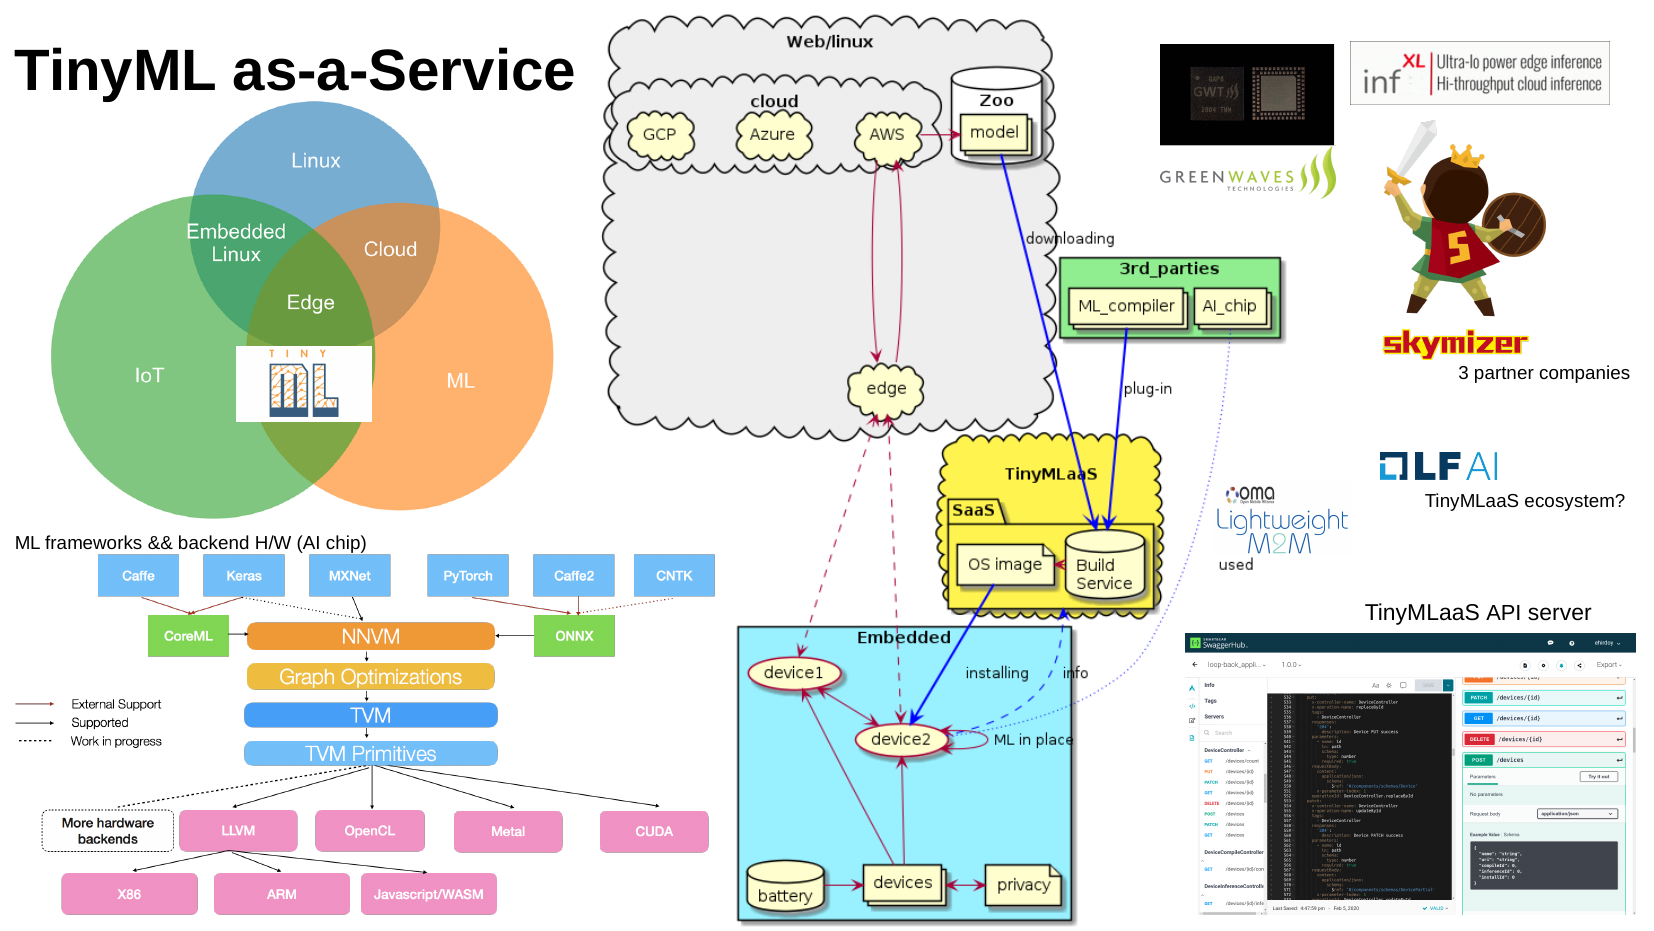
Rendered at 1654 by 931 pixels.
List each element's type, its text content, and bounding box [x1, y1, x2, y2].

text_box TinyMLaaS API server [1350, 591, 1647, 633]
picture [1350, 41, 1610, 106]
picture [0, 0, 1636, 931]
text_box TinyMLaaS ecosystem? [1410, 483, 1651, 519]
picture [1380, 452, 1497, 481]
text_box TinyML as-a-Service [0, 30, 616, 121]
picture [1382, 120, 1546, 361]
text_box 3 partner companies [1443, 355, 1654, 406]
text_box ML frameworks && backend H/W (AI chip) [0, 525, 451, 582]
